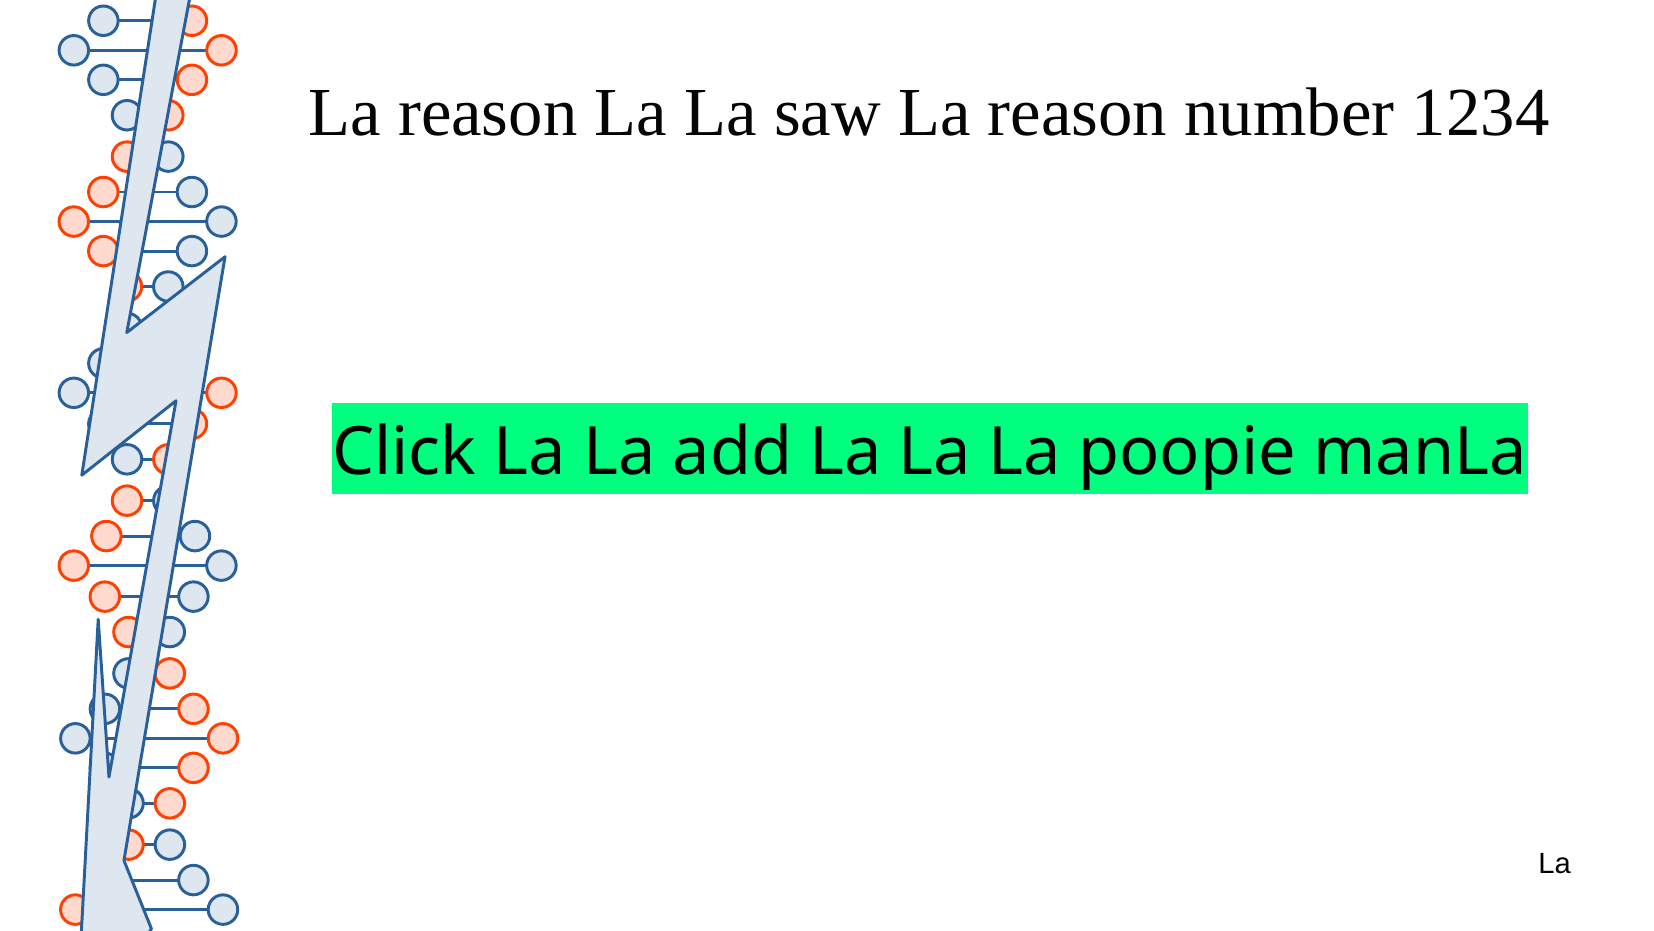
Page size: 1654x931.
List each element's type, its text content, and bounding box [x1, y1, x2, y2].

subtitle Click La La add La La La poopie manLa [265, 224, 1595, 764]
text_box [81, 0, 226, 931]
title La reason La La saw La reason number 1234 [265, 35, 1595, 189]
